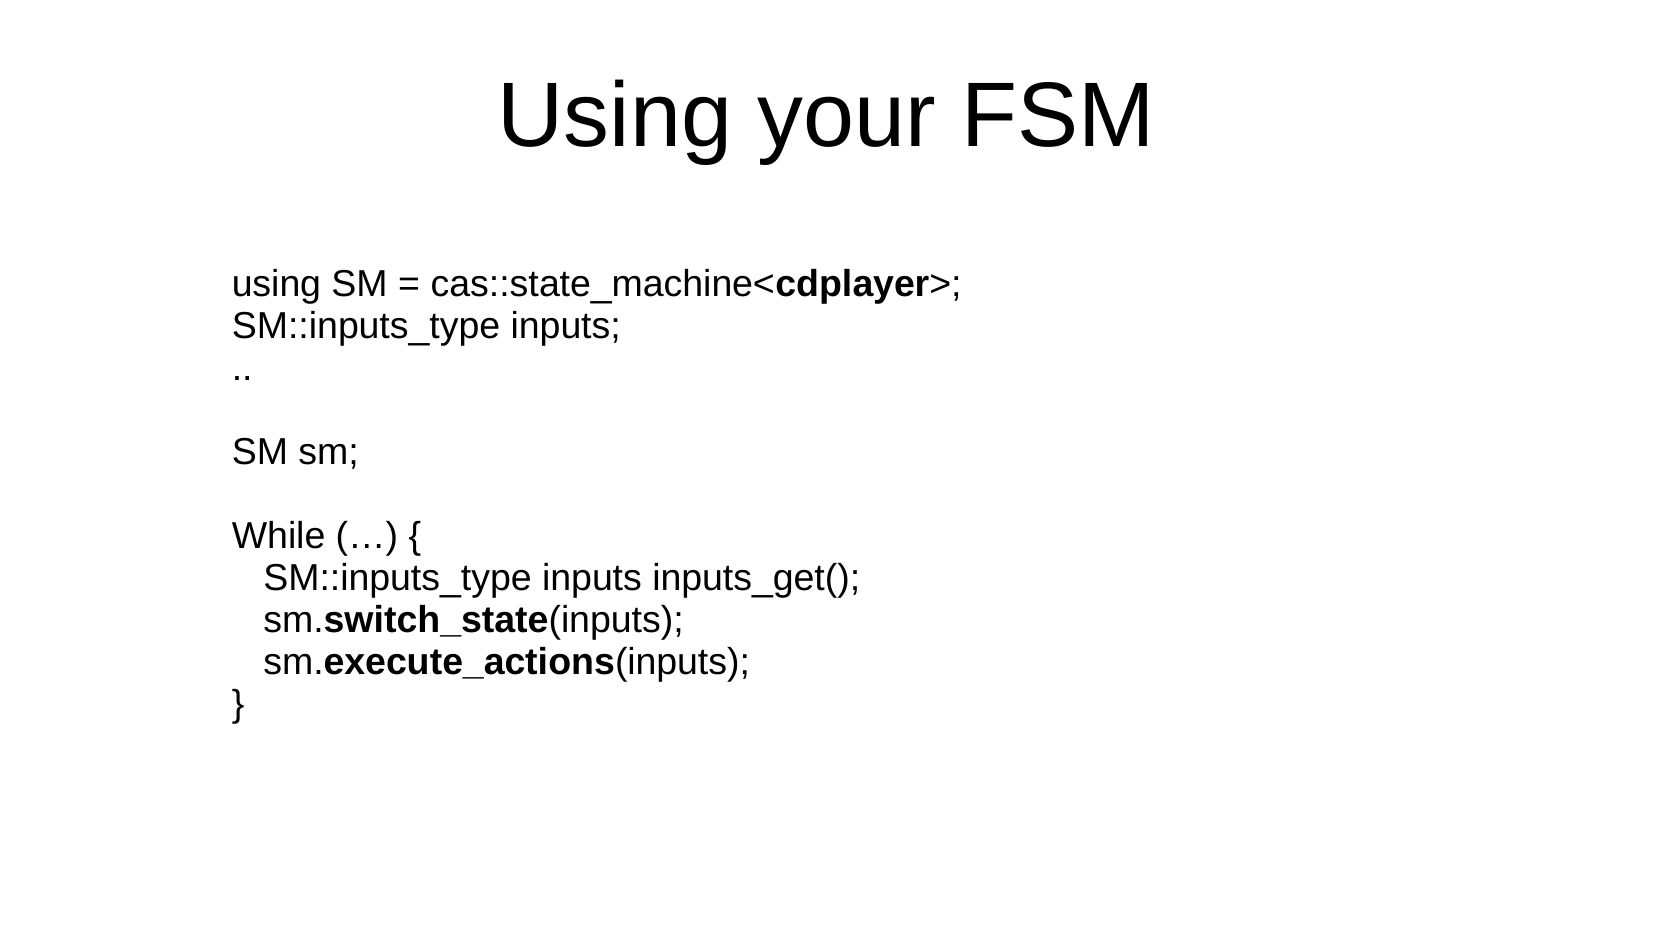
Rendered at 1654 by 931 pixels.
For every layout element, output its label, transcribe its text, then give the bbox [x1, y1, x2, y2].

title Using your FSM [82, 37, 1571, 193]
text_box using SM = cas::state_machine<cdplayer>; SM::inputs_type inputs; .. SM sm; While (…) { SM::inputs_type inputs inputs_get(); sm.switch_state(inputs); sm.execute_actions(inputs); } [217, 255, 1411, 816]
